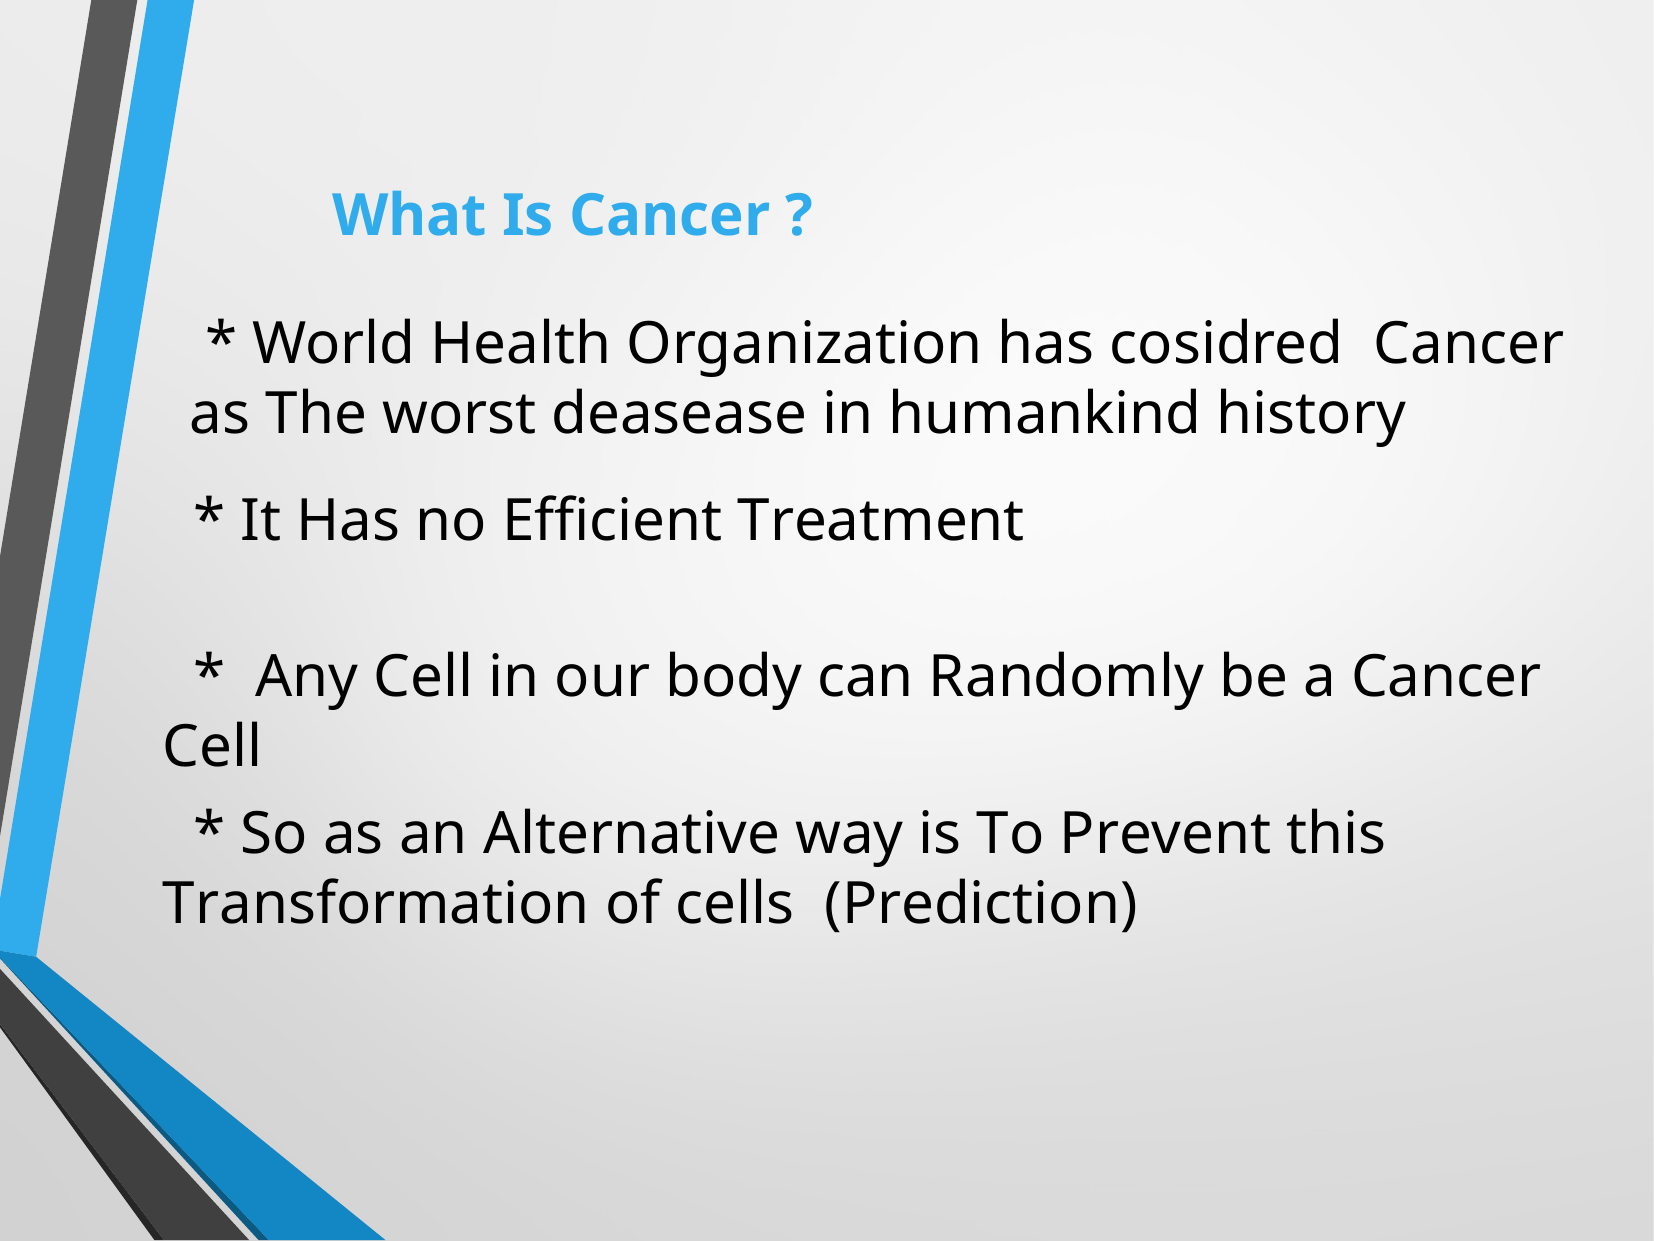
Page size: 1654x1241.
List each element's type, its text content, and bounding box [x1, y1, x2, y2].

text_box * World Health Organization has cosidred Cancer as The worst deasease in humankind history [174, 297, 1626, 455]
text_box * So as an Alternative way is To Prevent this Transformation of cells (Prediction) [147, 787, 1599, 944]
text_box * It Has no Efficient Treatment [147, 474, 1599, 561]
text_box * Any Cell in our body can Randomly be a Cancer Cell [147, 631, 1599, 717]
text_box What Is Cancer ? [317, 169, 775, 256]
